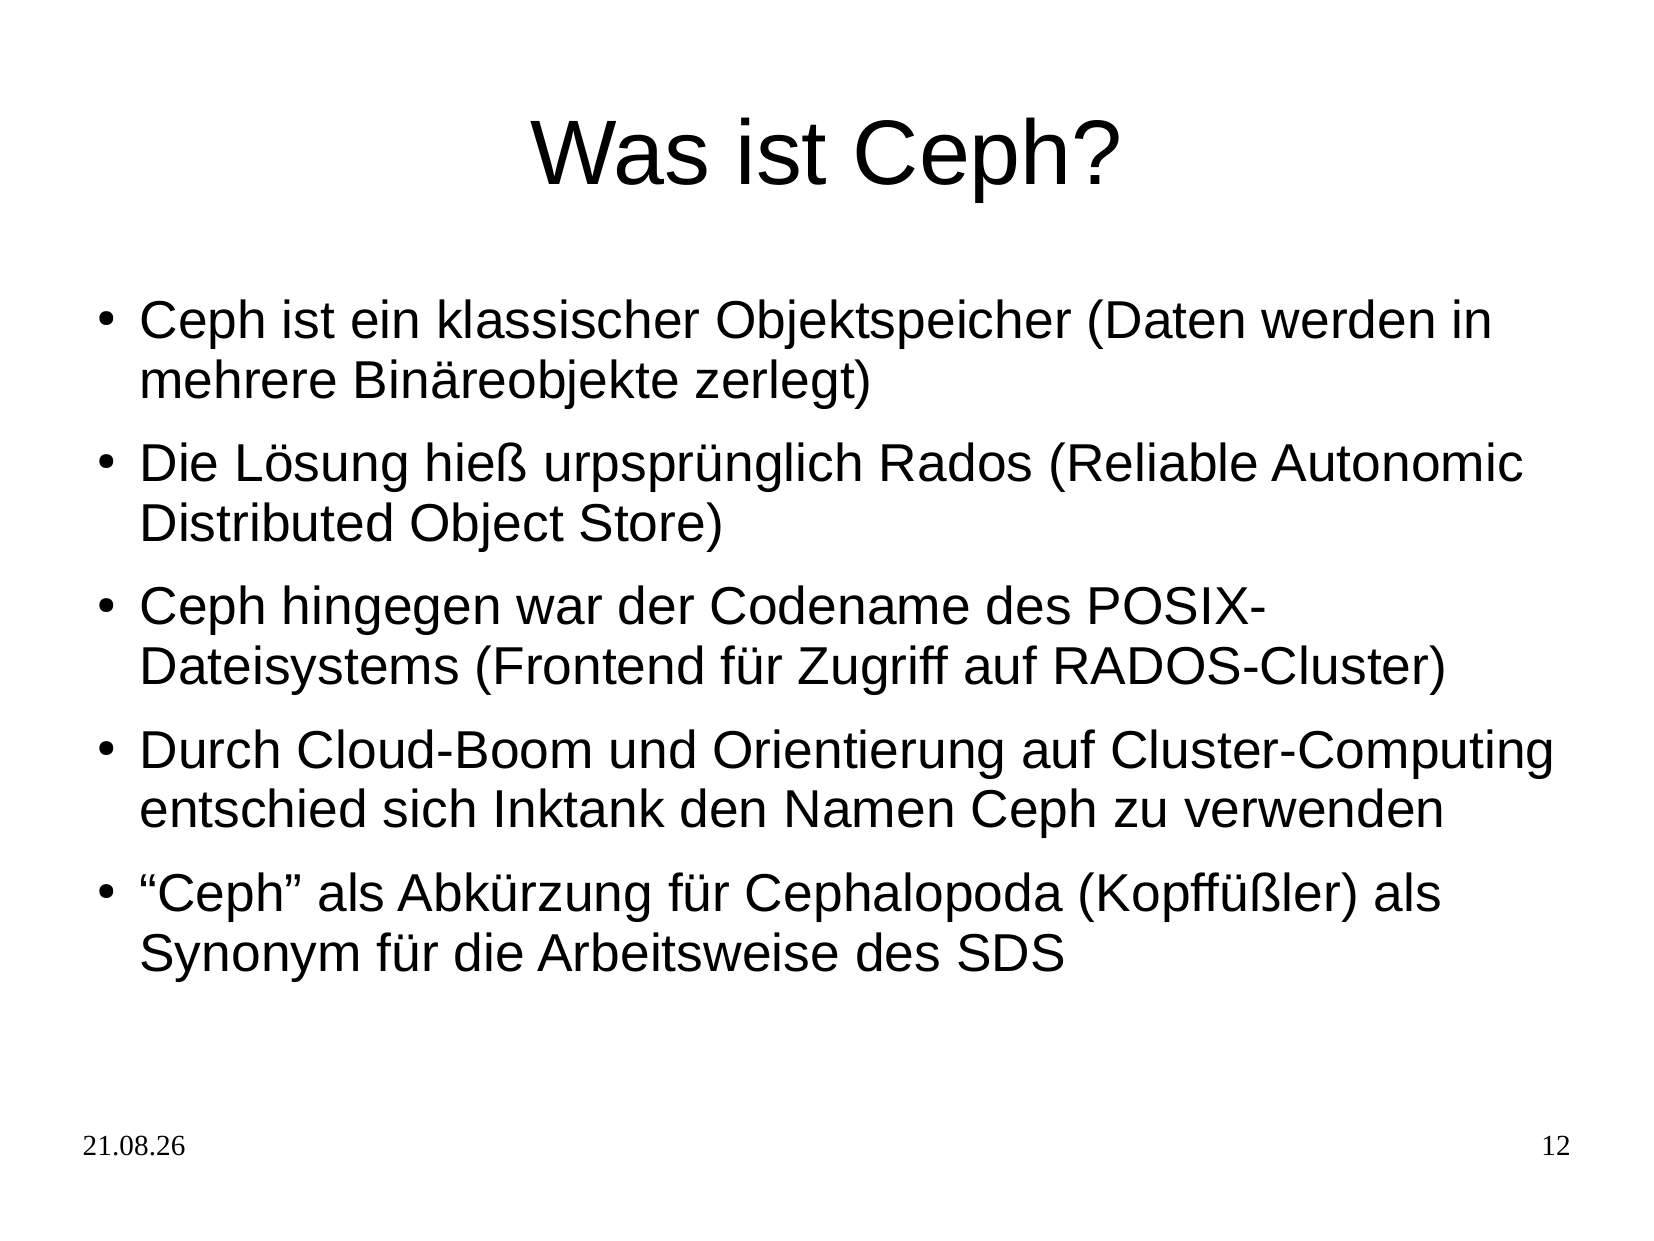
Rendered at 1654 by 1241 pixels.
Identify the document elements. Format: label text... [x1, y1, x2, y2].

title Was ist Ceph? [82, 49, 1571, 257]
list Ceph ist ein klassischer Objektspeicher (Daten werden in mehrere Binäreobjekte zerlegt) Die Lösung hieß urpsprünglich Rados (Reliable Autonomic Distributed Object Store) Ceph hingegen war der Codename des POSIX-Dateisystems (Frontend für Zugriff auf RADOS-Cluster) Durch Cloud-Boom und Orientierung auf Cluster-Computing entschied sich Inktank den Namen Ceph zu verwenden “Ceph” als Abkürzung für Cephalopoda (Kopffüßler) als Synonym für die Arbeitsweise des SDS [82, 290, 1571, 1010]
